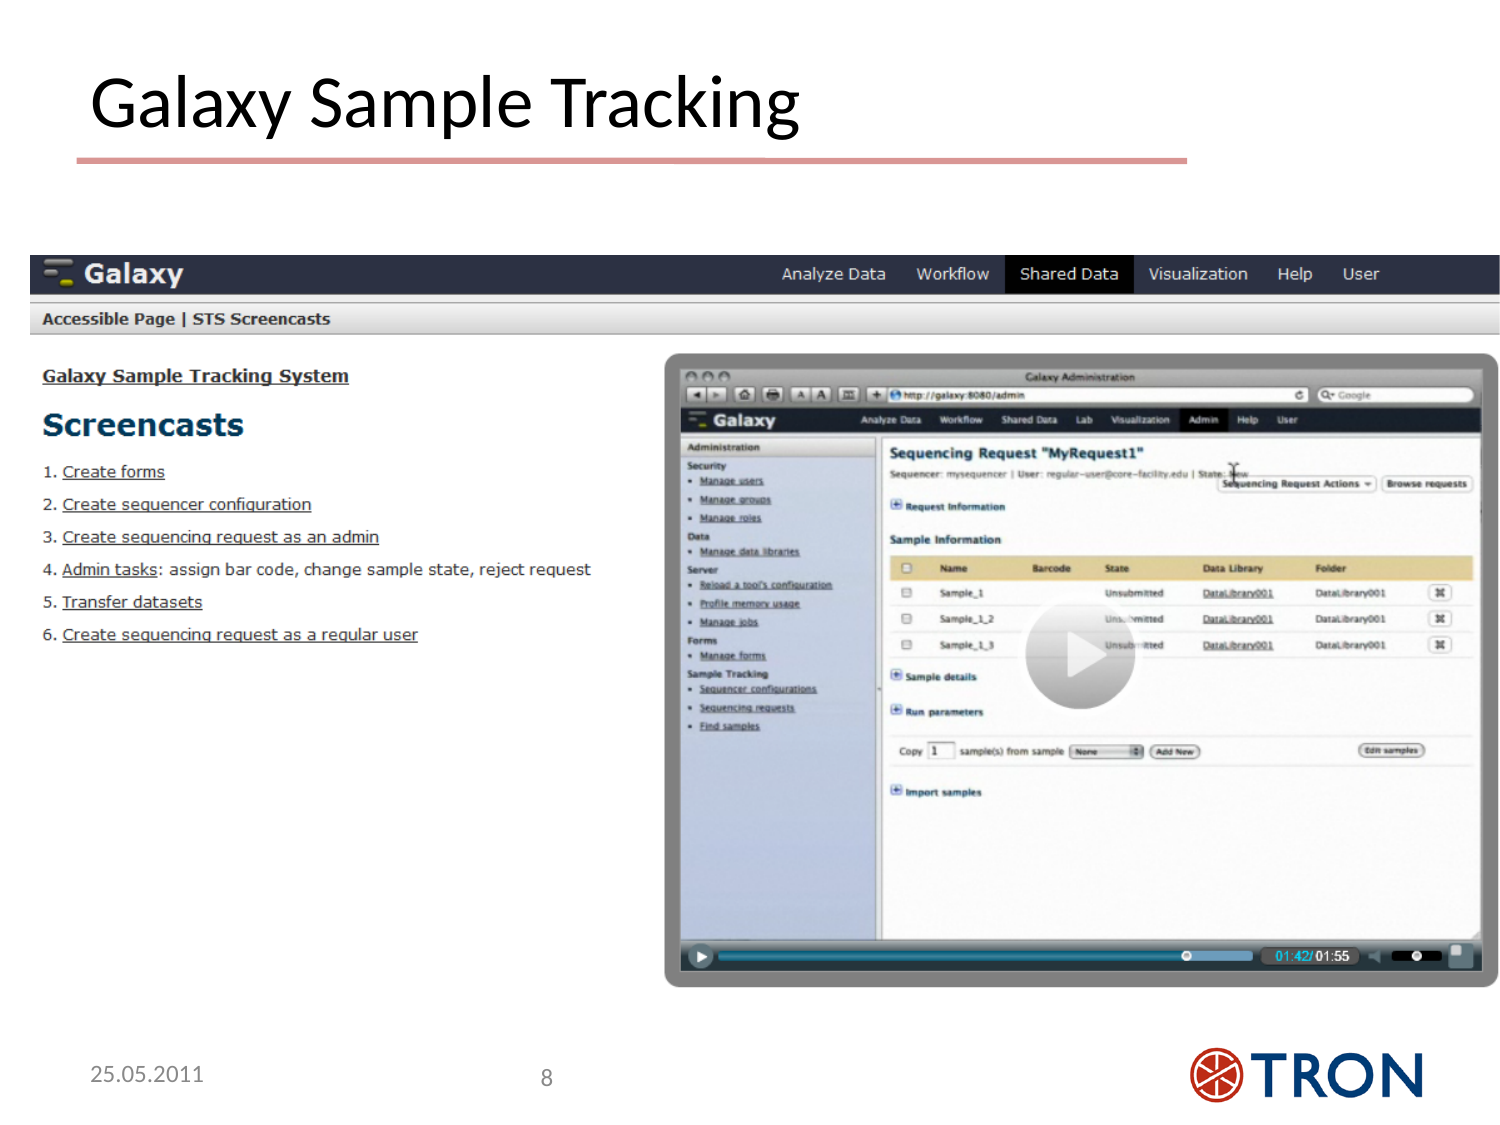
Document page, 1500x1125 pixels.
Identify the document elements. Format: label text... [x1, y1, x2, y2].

title Galaxy Sample Tracking [75, 45, 1426, 150]
text_box 25.05.2011 [75, 1042, 426, 1103]
text_box [525, 1046, 876, 1107]
picture [30, 255, 1500, 989]
